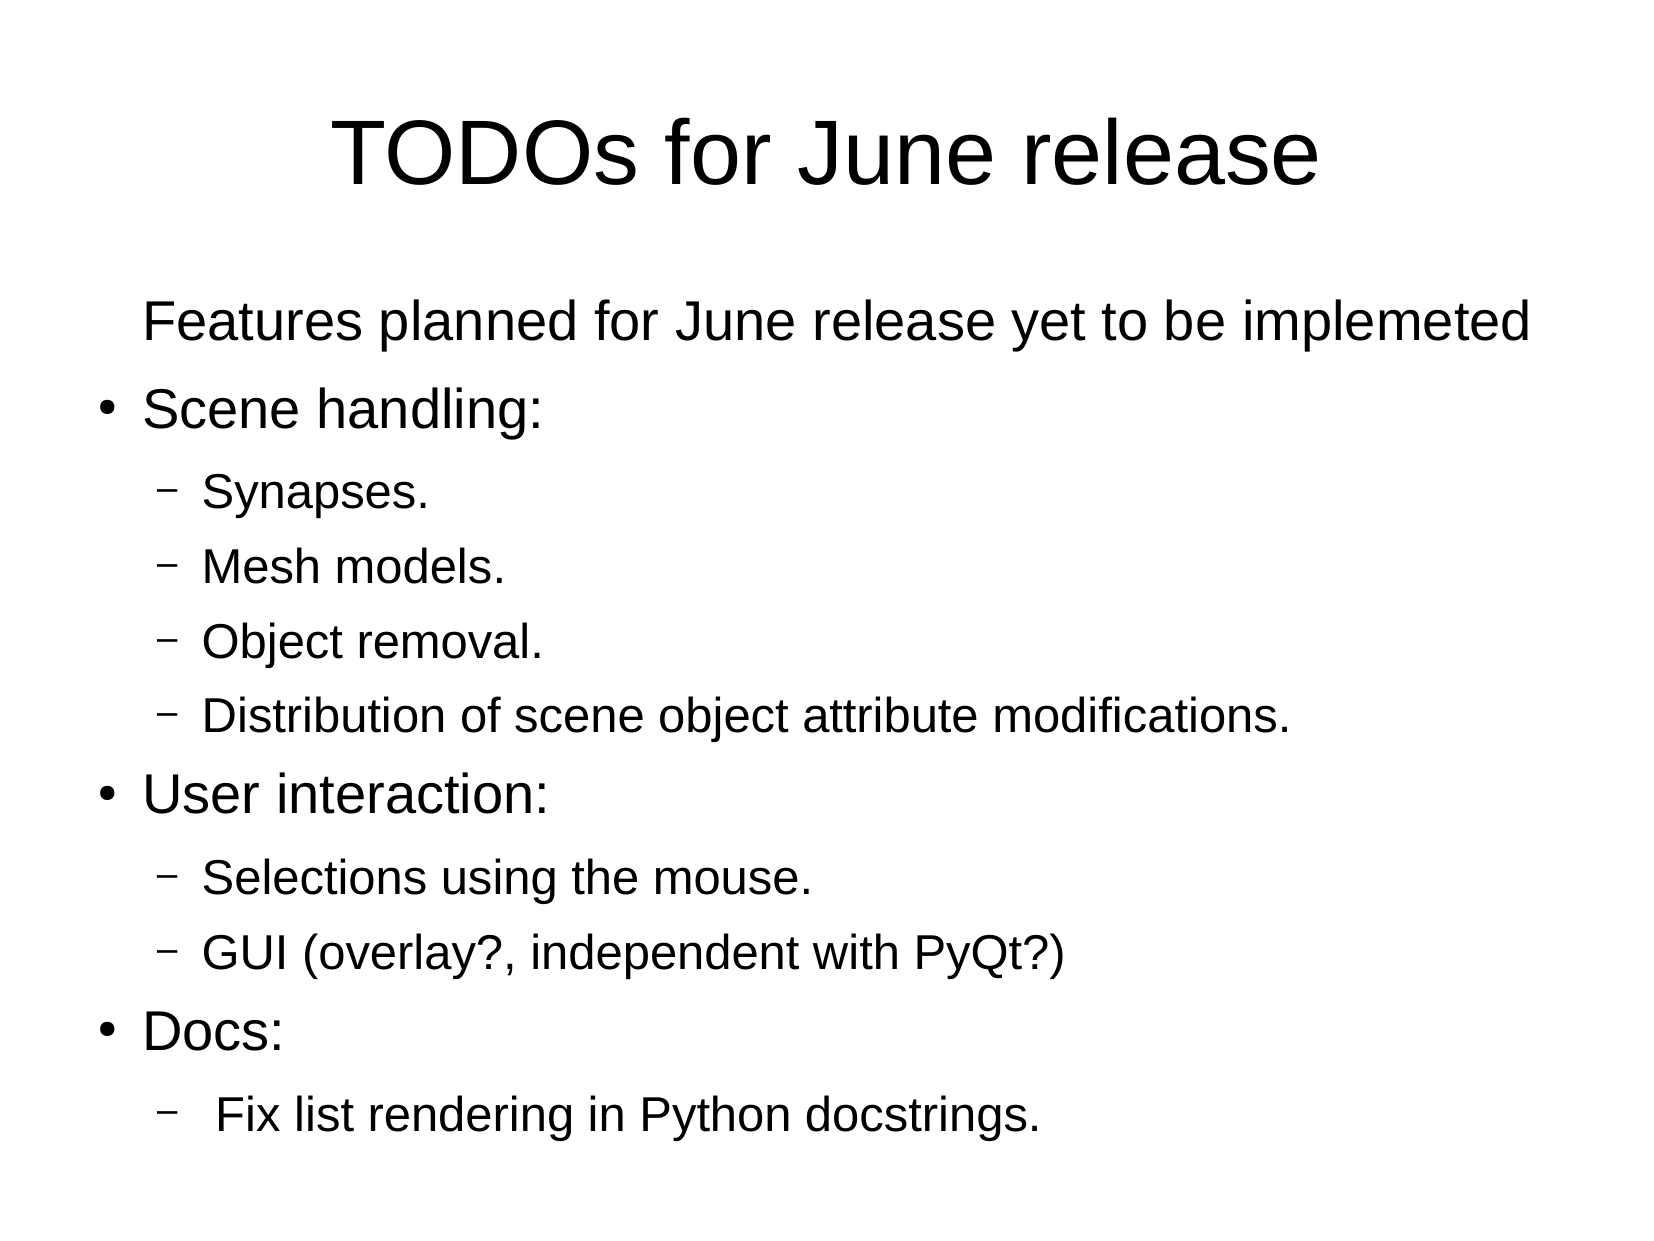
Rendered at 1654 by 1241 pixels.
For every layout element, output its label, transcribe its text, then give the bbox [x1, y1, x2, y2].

list Features planned for June release yet to be implemeted Scene handling: Synapses. Mesh models. Object removal. Distribution of scene object attribute modifications. User interaction: Selections using the mouse. GUI (overlay?, independent with PyQt?) Docs: Fix list rendering in Python docstrings. [82, 290, 1538, 1205]
title TODOs for June release [82, 49, 1571, 257]
